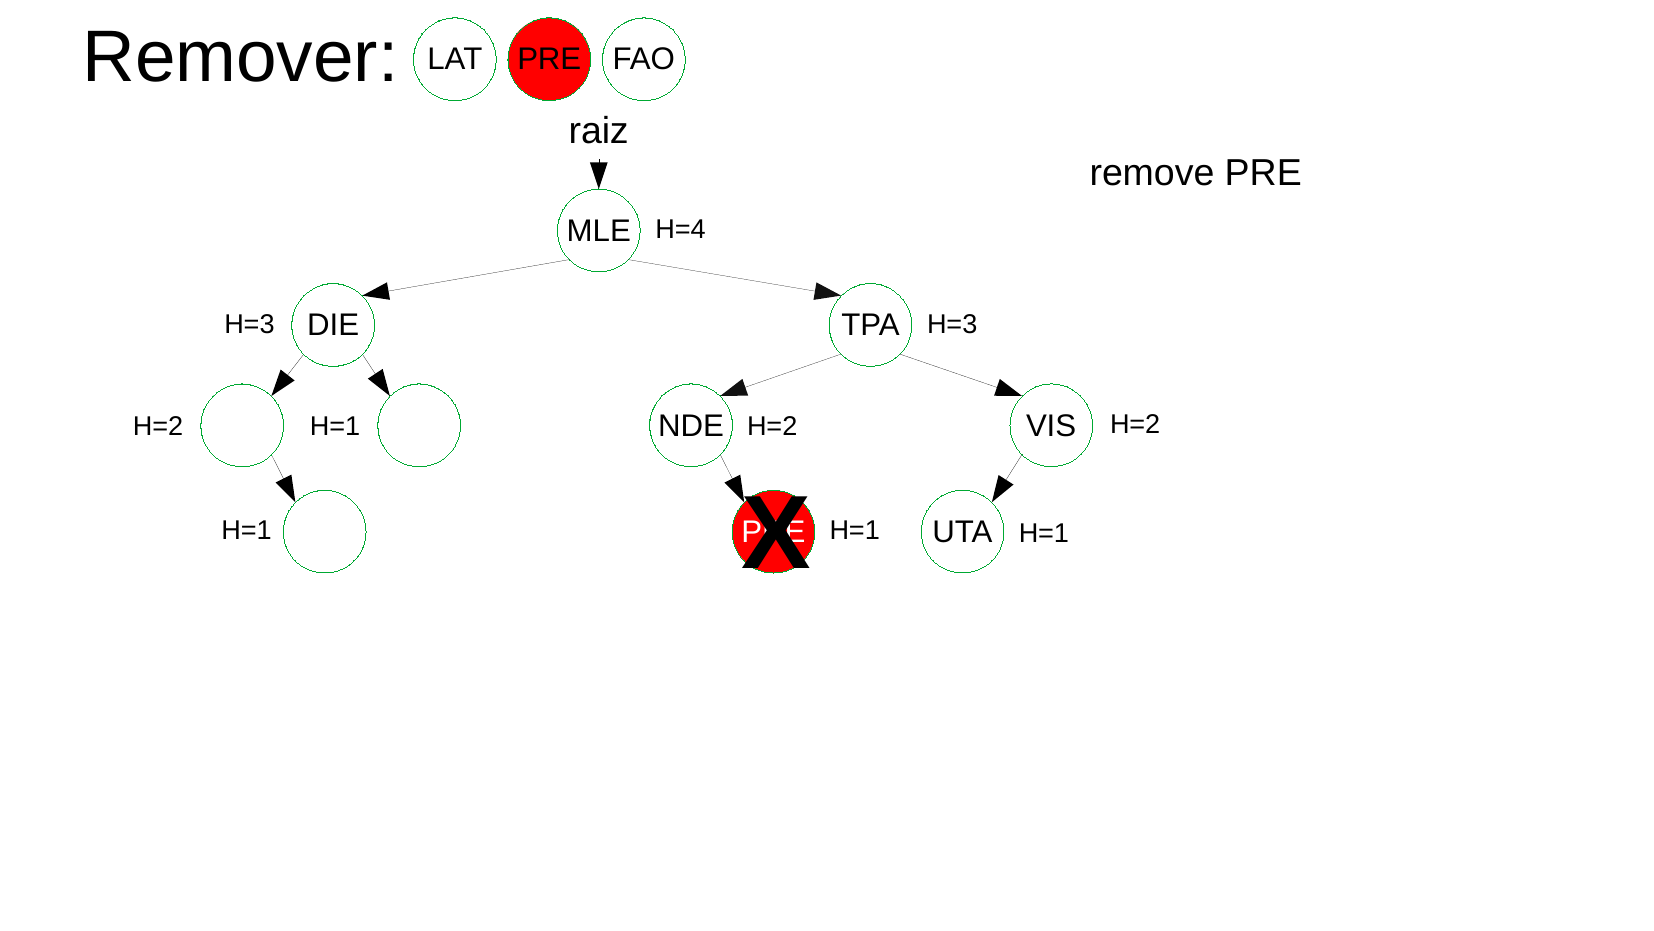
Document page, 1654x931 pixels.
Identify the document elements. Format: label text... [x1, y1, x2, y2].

text_box LAT [413, 17, 497, 101]
text_box H=1 [295, 403, 376, 449]
text_box VIS [1009, 383, 1093, 467]
text_box DIE [291, 283, 375, 367]
text_box NDE [649, 383, 733, 467]
text_box remove PRE [1074, 143, 1654, 327]
text_box UTA [921, 490, 1003, 573]
text_box X [726, 466, 833, 598]
text_box H=1 [833, 507, 895, 553]
text_box CML [283, 490, 367, 573]
text_box MLE [557, 189, 640, 272]
text_box PRE [507, 17, 591, 101]
text_box H=1 [1003, 510, 1084, 556]
title Remover: [82, 0, 402, 138]
text_box H=4 [640, 206, 721, 252]
text_box FAO [602, 17, 686, 101]
text_box H=2 [1095, 401, 1176, 447]
text_box H=3 [209, 301, 290, 347]
text_box TPA [829, 283, 912, 367]
text_box H=2 [118, 403, 199, 449]
text_box BUA [200, 383, 284, 467]
text_box FAO [377, 383, 461, 467]
text_box H=3 [912, 301, 993, 347]
text_box raiz [553, 102, 644, 160]
text_box H=2 [732, 403, 813, 449]
text_box H=1 [206, 507, 287, 553]
